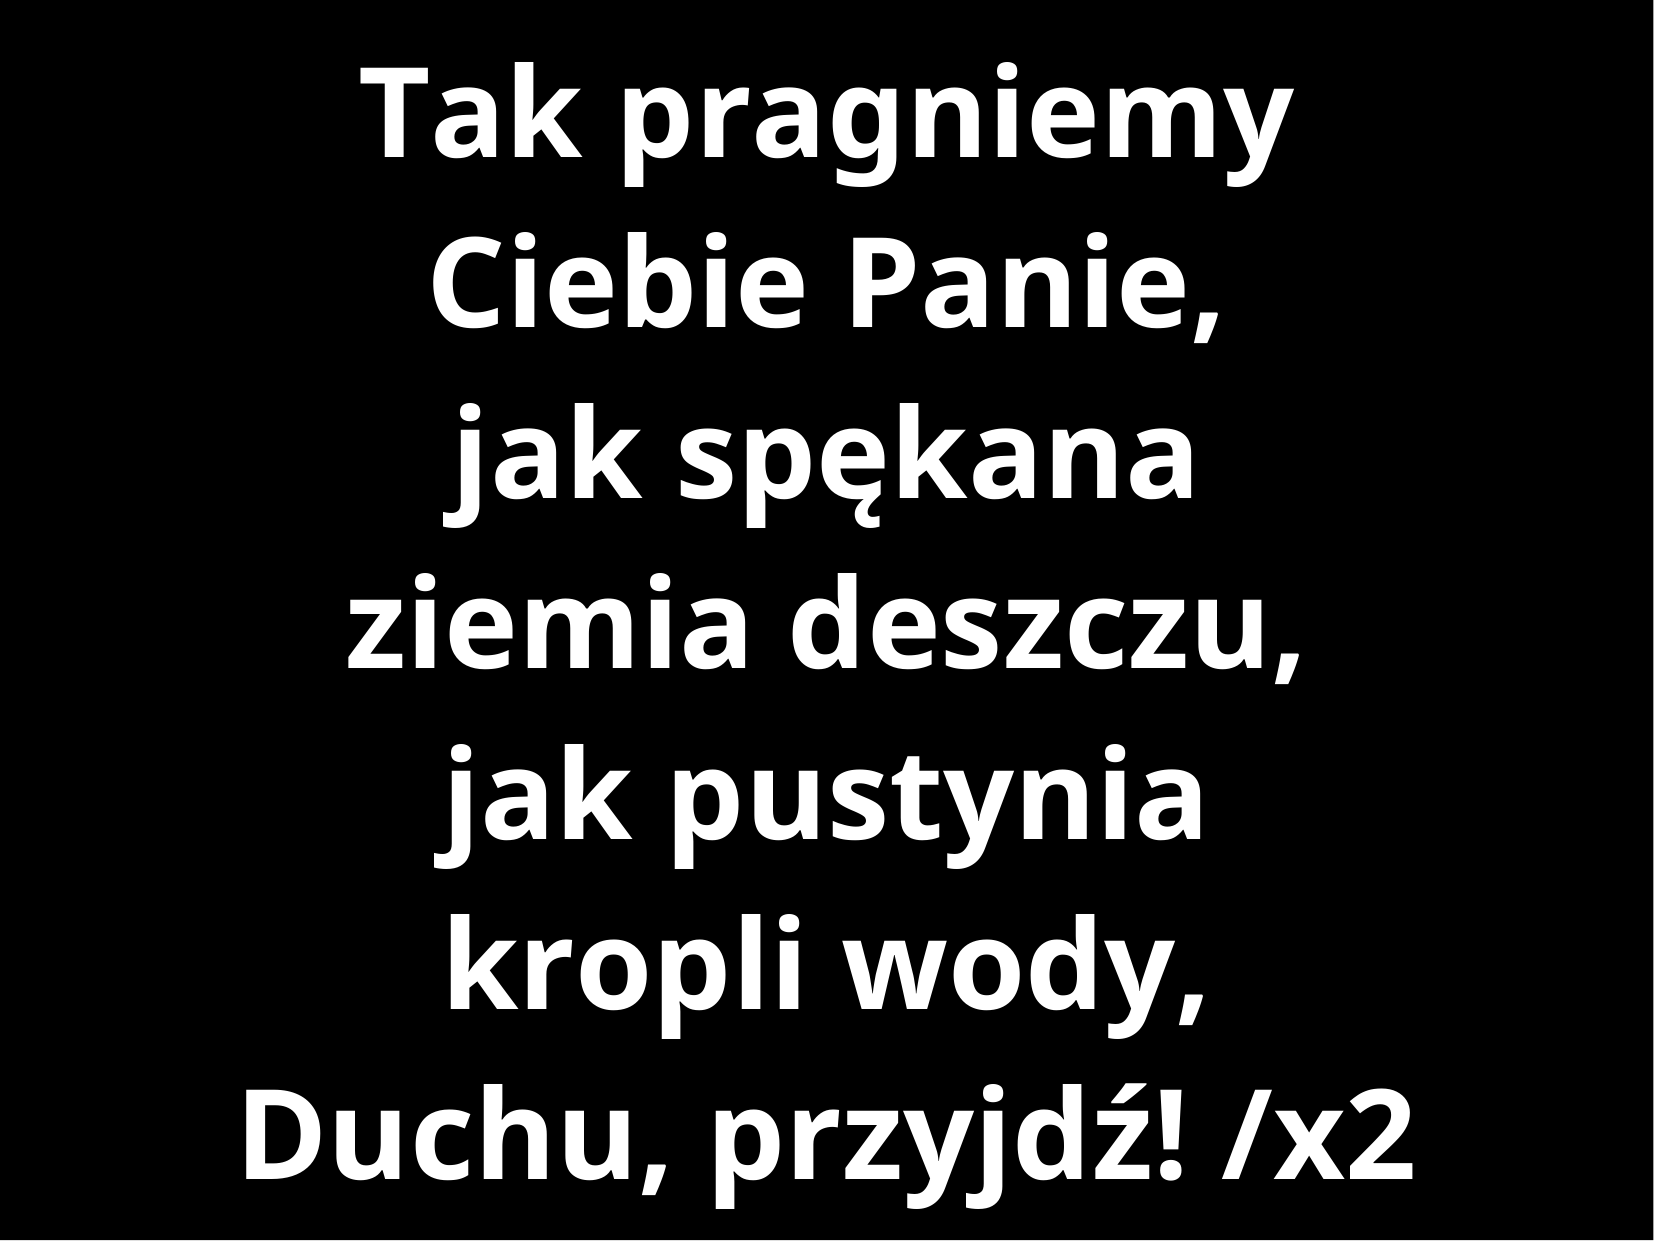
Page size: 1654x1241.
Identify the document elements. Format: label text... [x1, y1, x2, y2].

title Tak pragniemy Ciebie Panie, jak spękana ziemia deszczu, jak pustynia kropli wody, Duchu, przyjdź! /x2 [0, 0, 1654, 1241]
